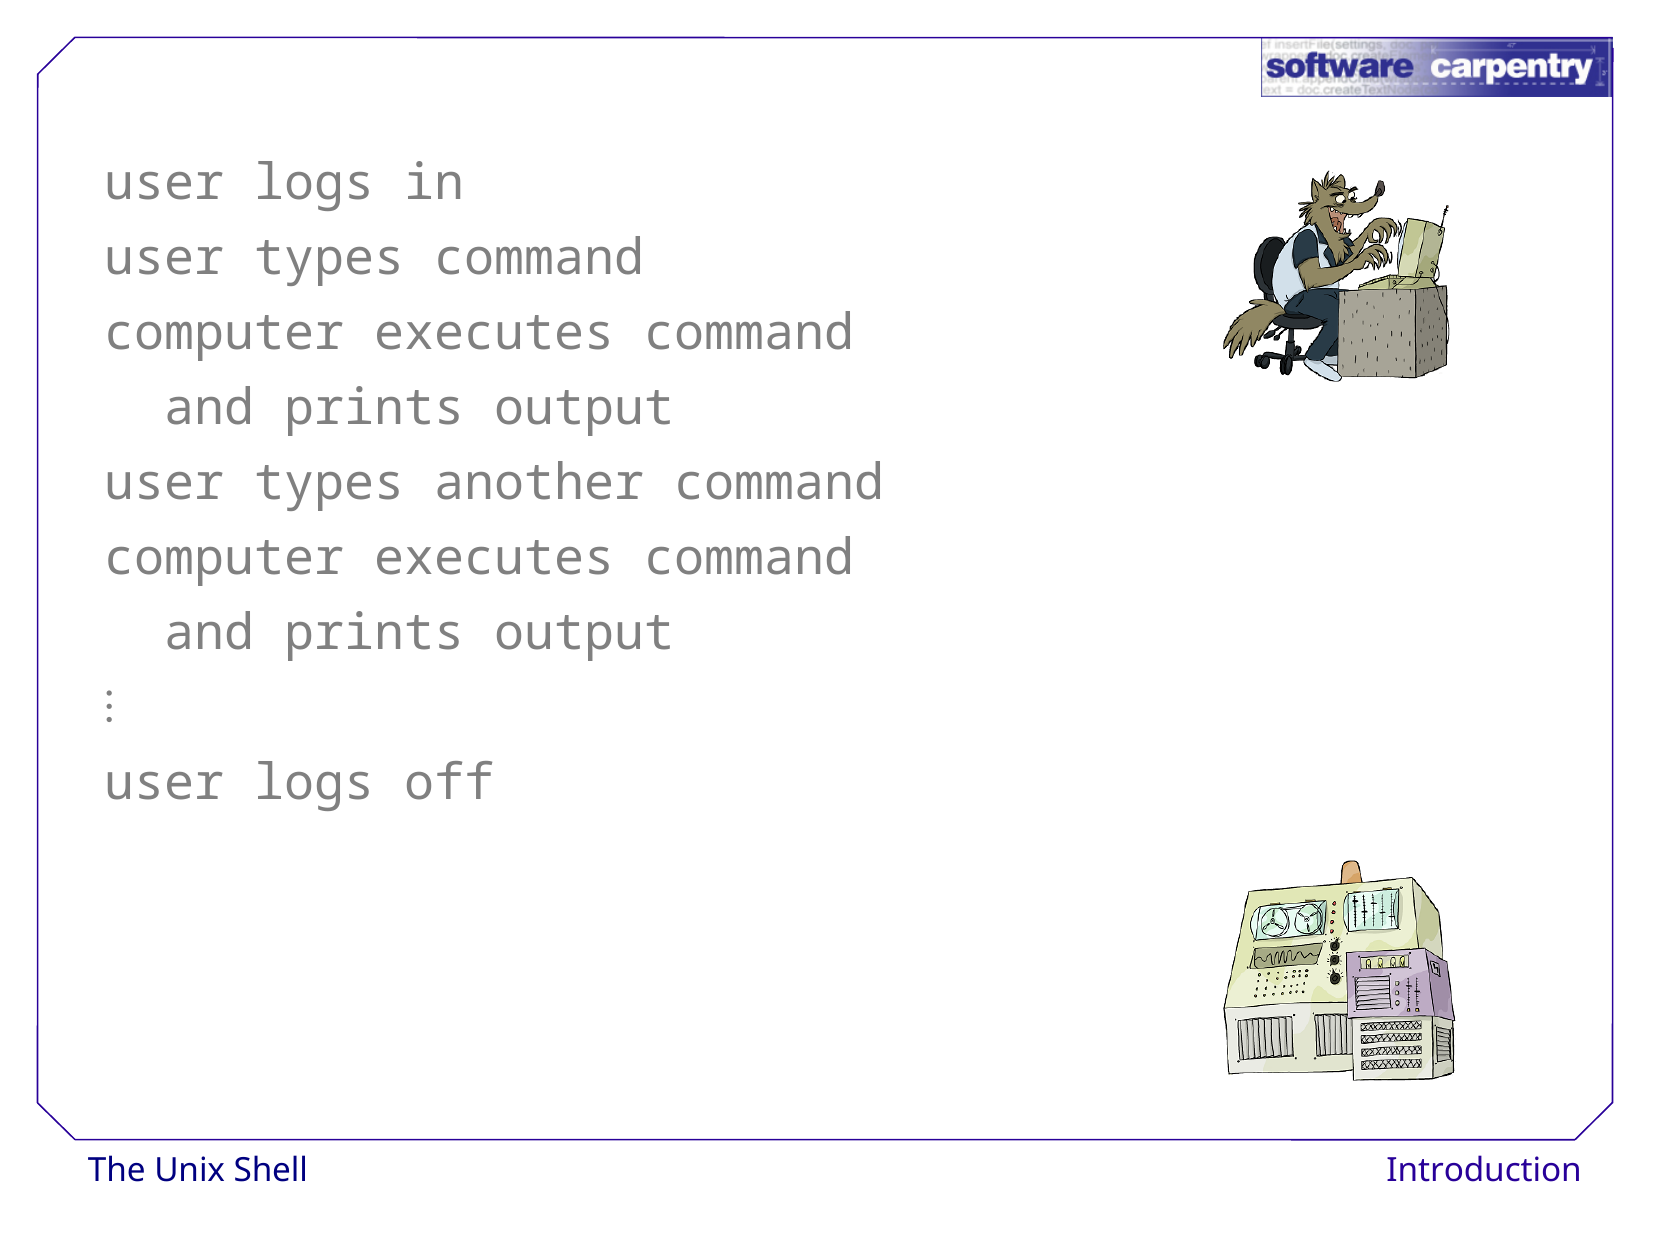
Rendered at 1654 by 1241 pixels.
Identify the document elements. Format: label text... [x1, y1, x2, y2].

picture [1261, 39, 1613, 97]
text_box user logs in user types command computer executes command and prints output user types another command computer executes command and prints output ⋮ user logs off [89, 126, 780, 838]
picture [1197, 835, 1486, 1098]
picture [1214, 156, 1469, 402]
